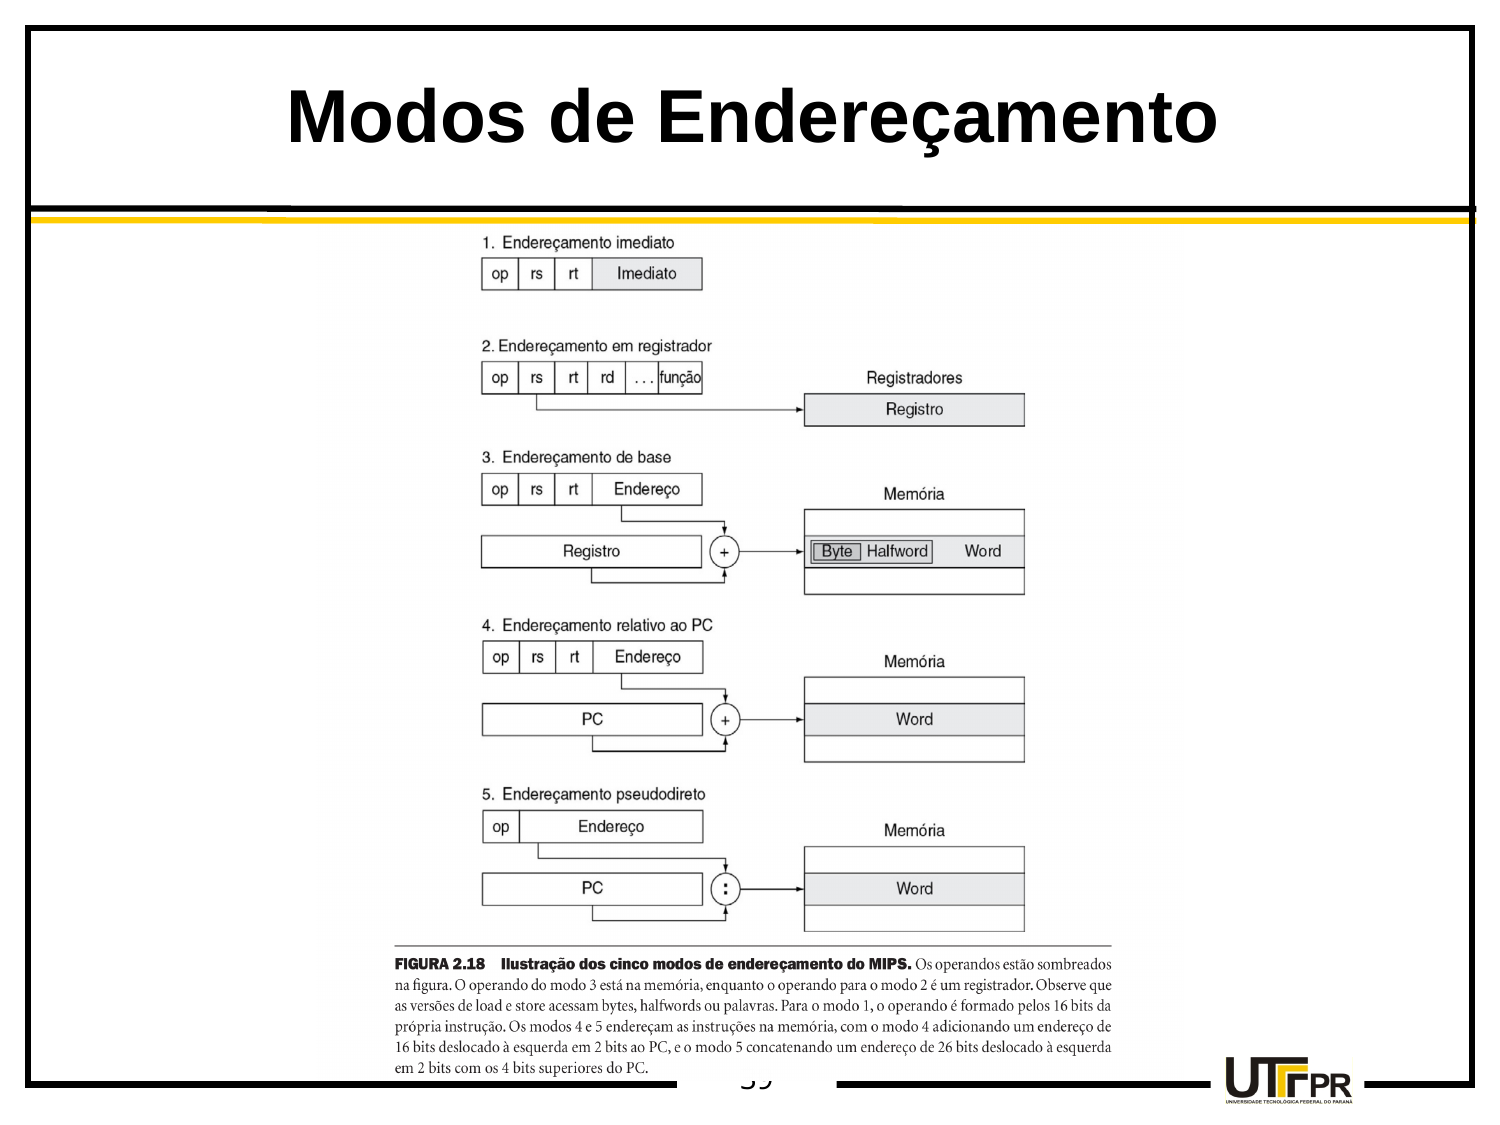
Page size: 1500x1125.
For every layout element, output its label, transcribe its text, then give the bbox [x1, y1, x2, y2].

picture [316, 224, 1184, 1081]
title Modos de Endereçamento [29, 29, 1477, 207]
picture [1225, 1057, 1353, 1104]
